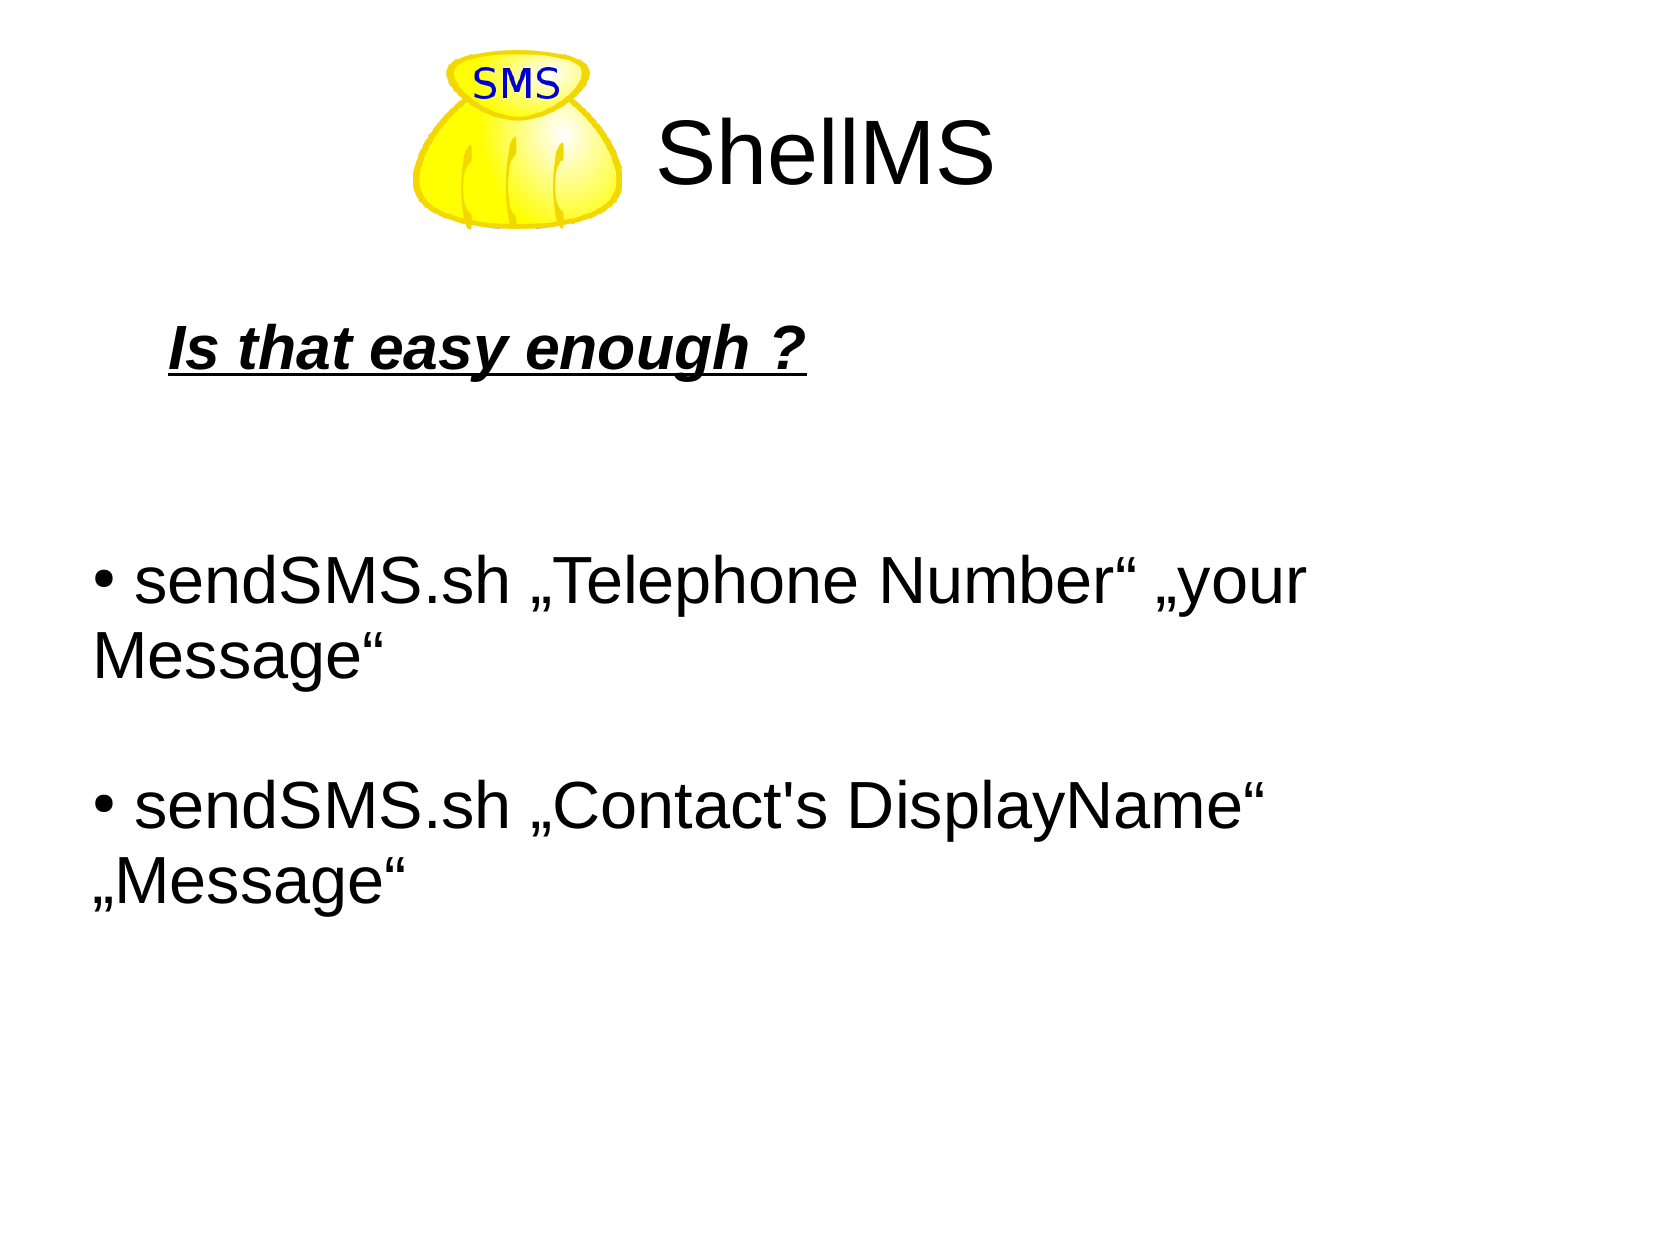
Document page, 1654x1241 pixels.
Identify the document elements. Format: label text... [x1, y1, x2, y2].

subtitle sendSMS.sh „Telephone Number“ „your Message“ sendSMS.sh „Contact's DisplayName“ „Message“ [92, 543, 1548, 918]
picture [413, 49, 622, 229]
title ShellMS [82, 49, 1571, 257]
text_box Is that easy enough ? [153, 305, 1193, 390]
